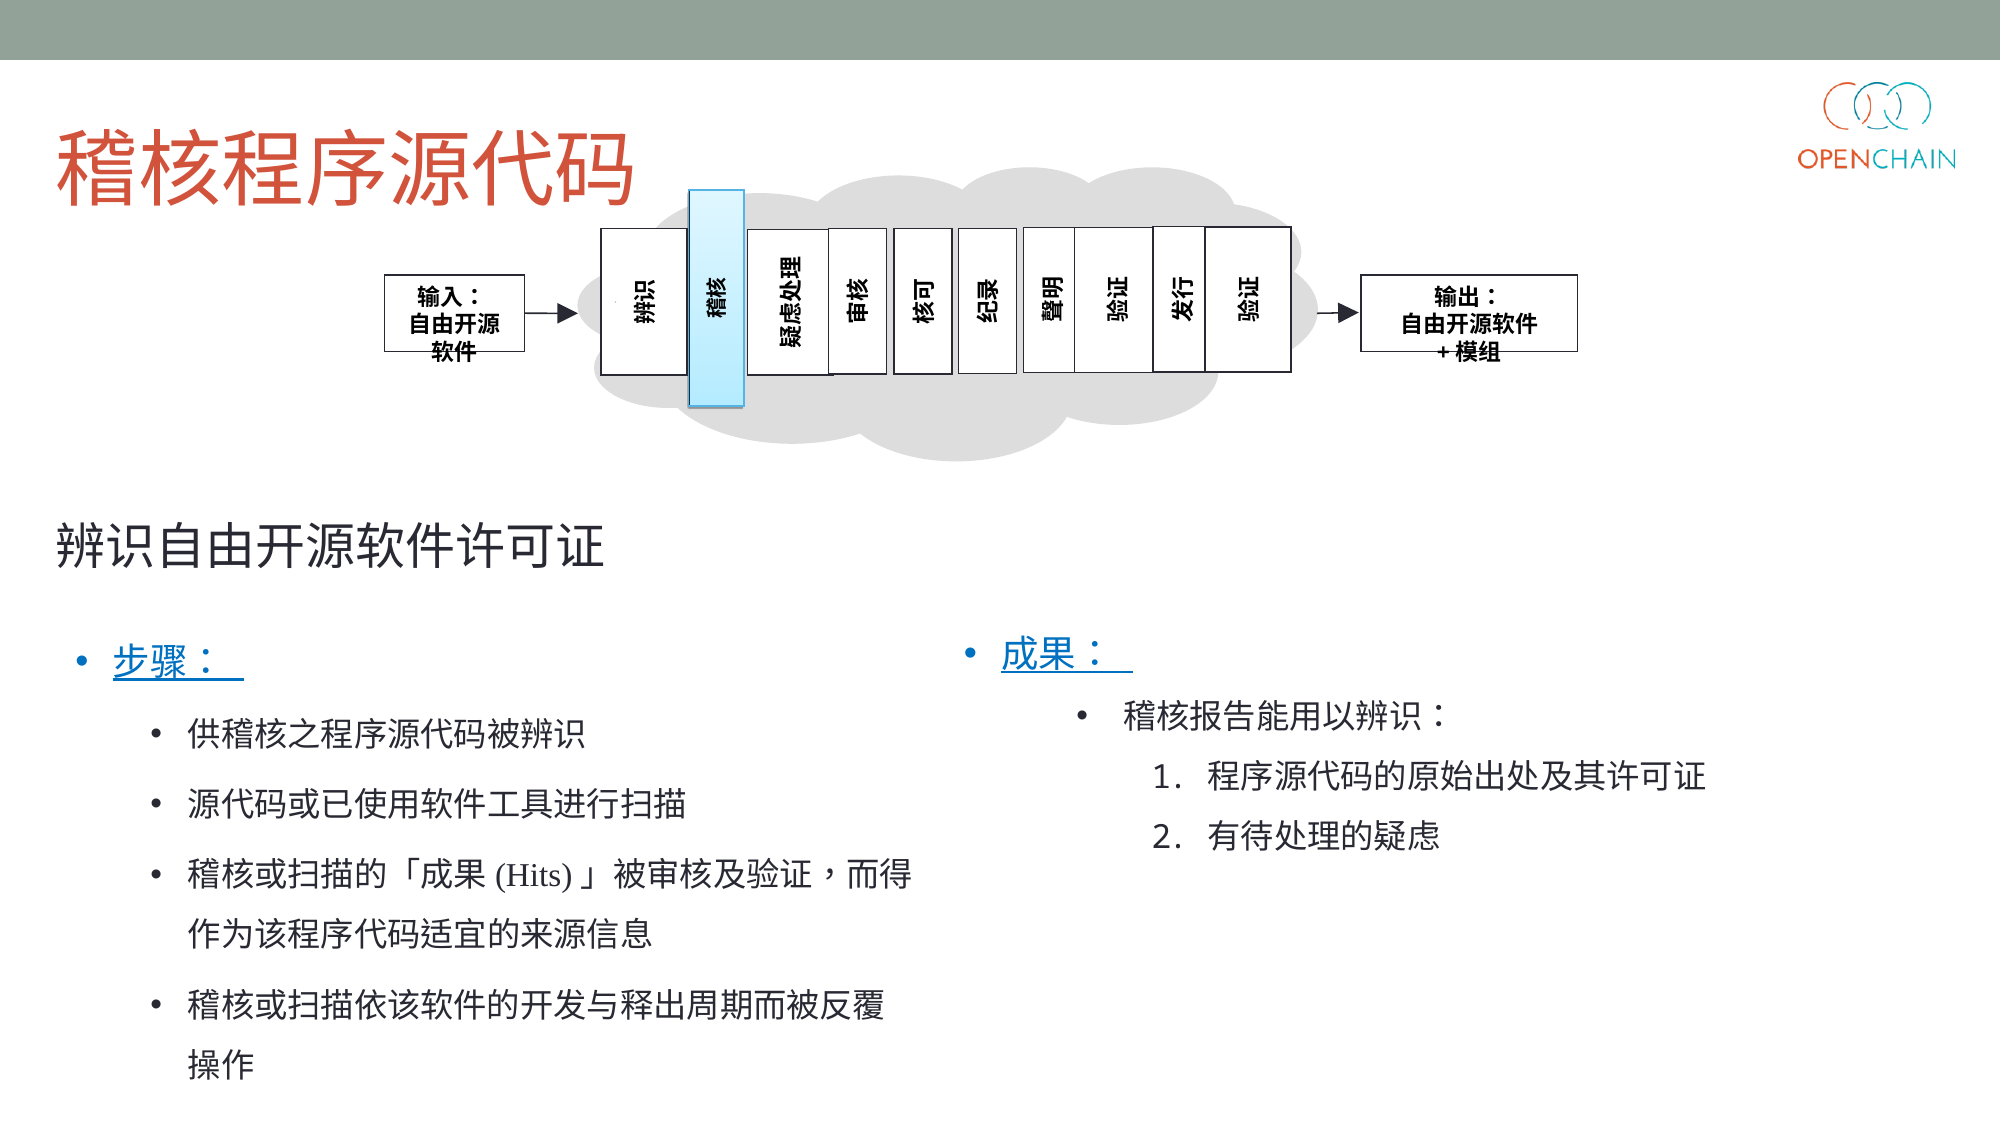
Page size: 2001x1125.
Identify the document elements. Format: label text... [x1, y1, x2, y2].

text_box 辨识 [601, 247, 687, 376]
text_box 成果： 稽核报告能用以辨识： 程序源代码的原始出处及其许可证 有待处理的疑虑 [948, 600, 1898, 978]
text_box 验证 [1205, 247, 1291, 373]
text_box 审核 [828, 247, 887, 374]
text_box [594, 247, 1219, 462]
text_box 输出： 自由开源软件 +模组 [1360, 274, 1578, 352]
text_box 辨识自由开源软件许可证 [40, 507, 707, 583]
text_box [1291, 247, 1318, 350]
text_box 聲明 [1023, 247, 1074, 373]
picture [1798, 82, 1955, 169]
text_box 核可 [893, 247, 952, 374]
text_box 疑虑处理 [747, 247, 834, 376]
text_box 纪录 [958, 247, 1017, 374]
text_box 稽核程序源代码 [40, 84, 1841, 247]
text_box 验证 [1074, 247, 1161, 373]
text_box [577, 275, 601, 335]
text_box 发行 [1153, 247, 1205, 372]
text_box 稽核 [688, 247, 744, 407]
text_box 步骤： 供稽核之程序源代码被辨识 源代码或已使用软件工具进行扫描 稽核或扫描的「成果(Hits)」被审核及验证，而得作为该程序代码适宜的来源信息 稽核或扫描依该软件的开发与释出周期而被反覆操作 [60, 607, 932, 1038]
text_box 输入： 自由开源软件 [384, 274, 525, 352]
